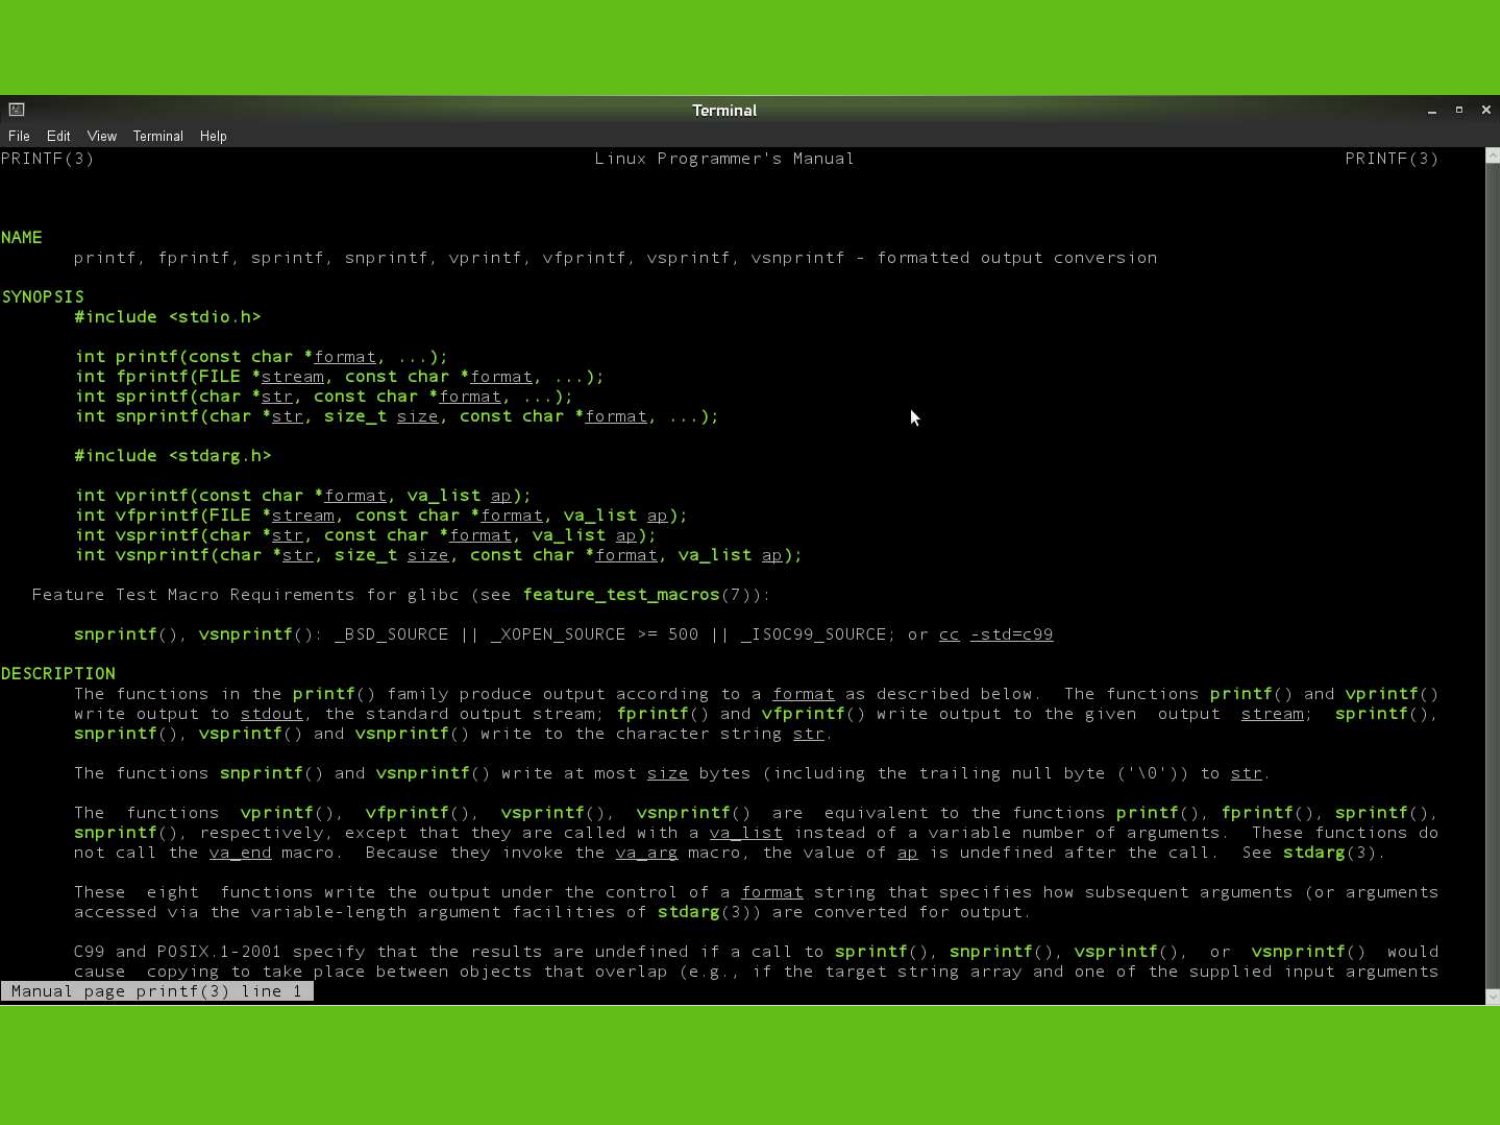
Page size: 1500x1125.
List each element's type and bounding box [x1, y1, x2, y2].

picture [0, 95, 1500, 1006]
